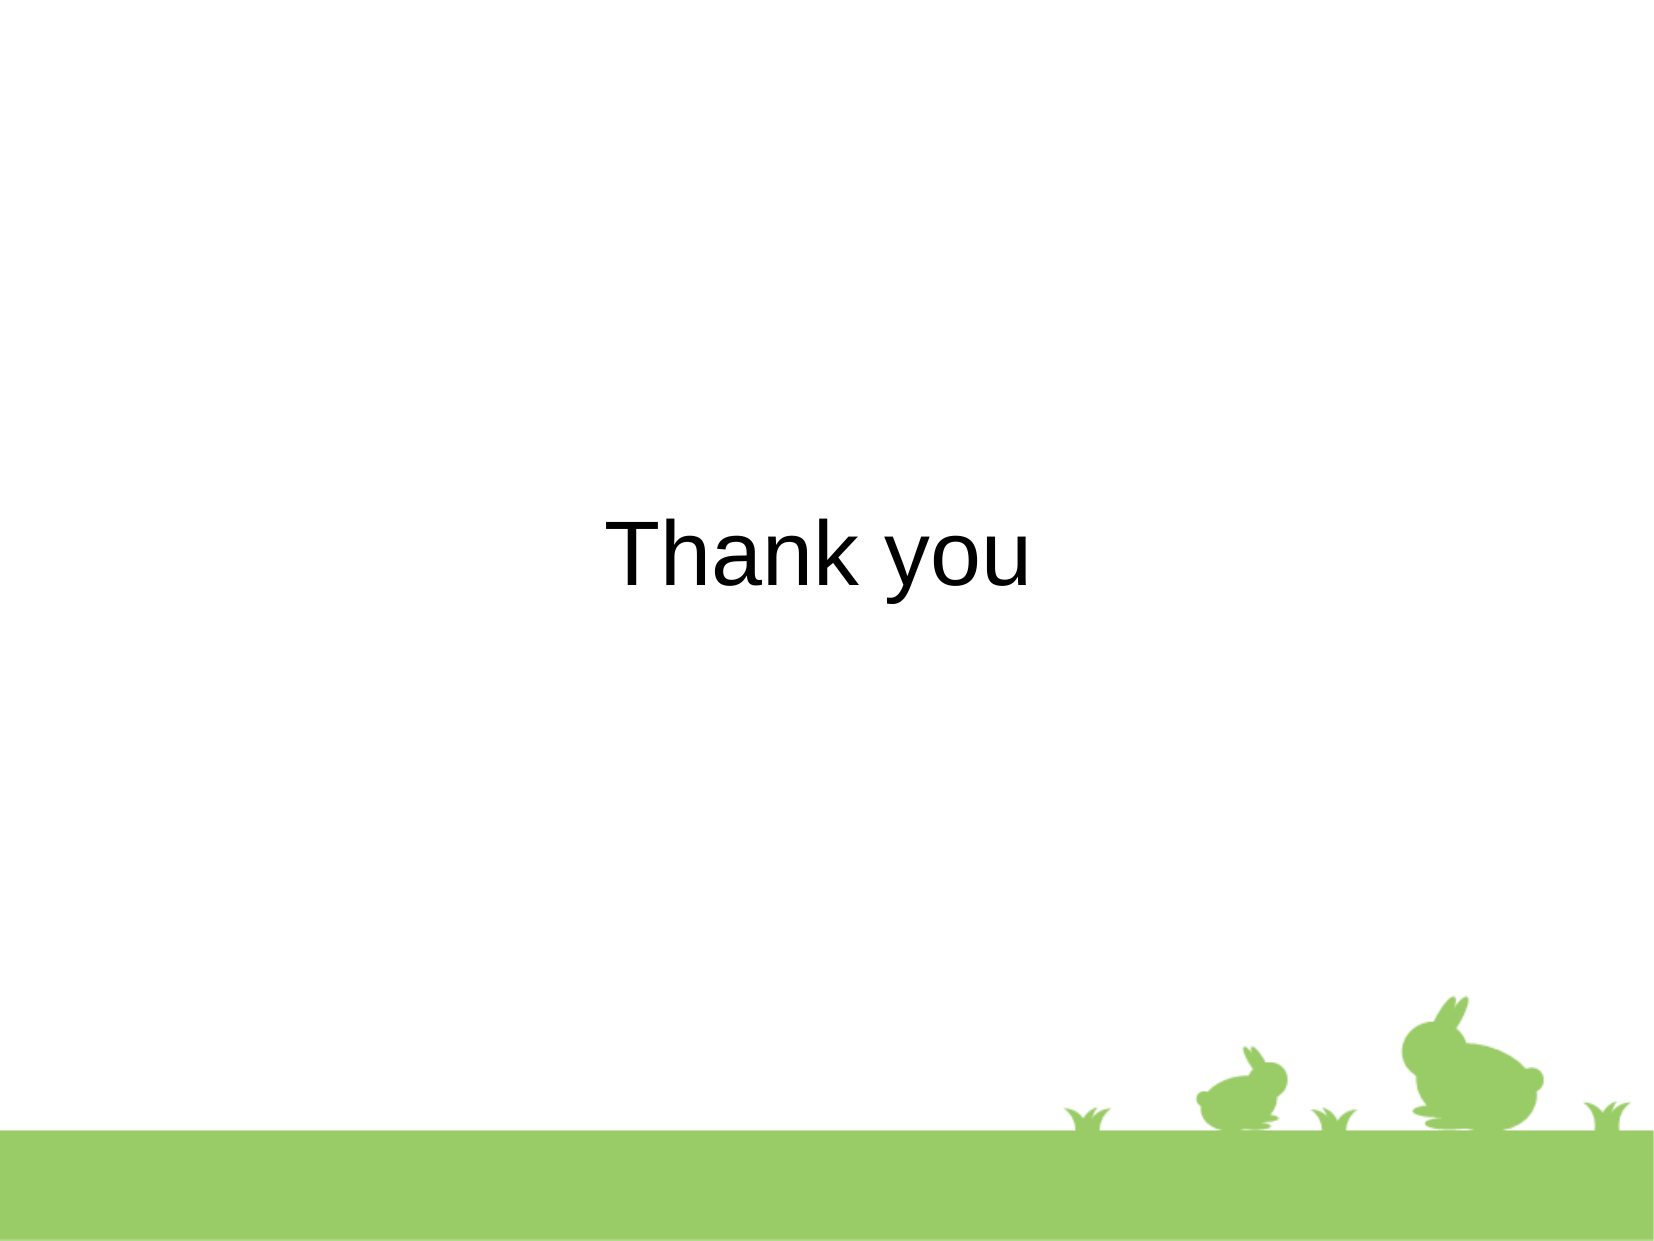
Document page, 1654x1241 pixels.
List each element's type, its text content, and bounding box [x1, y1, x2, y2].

picture [0, 0, 1654, 1241]
title Thank you [75, 450, 1564, 658]
